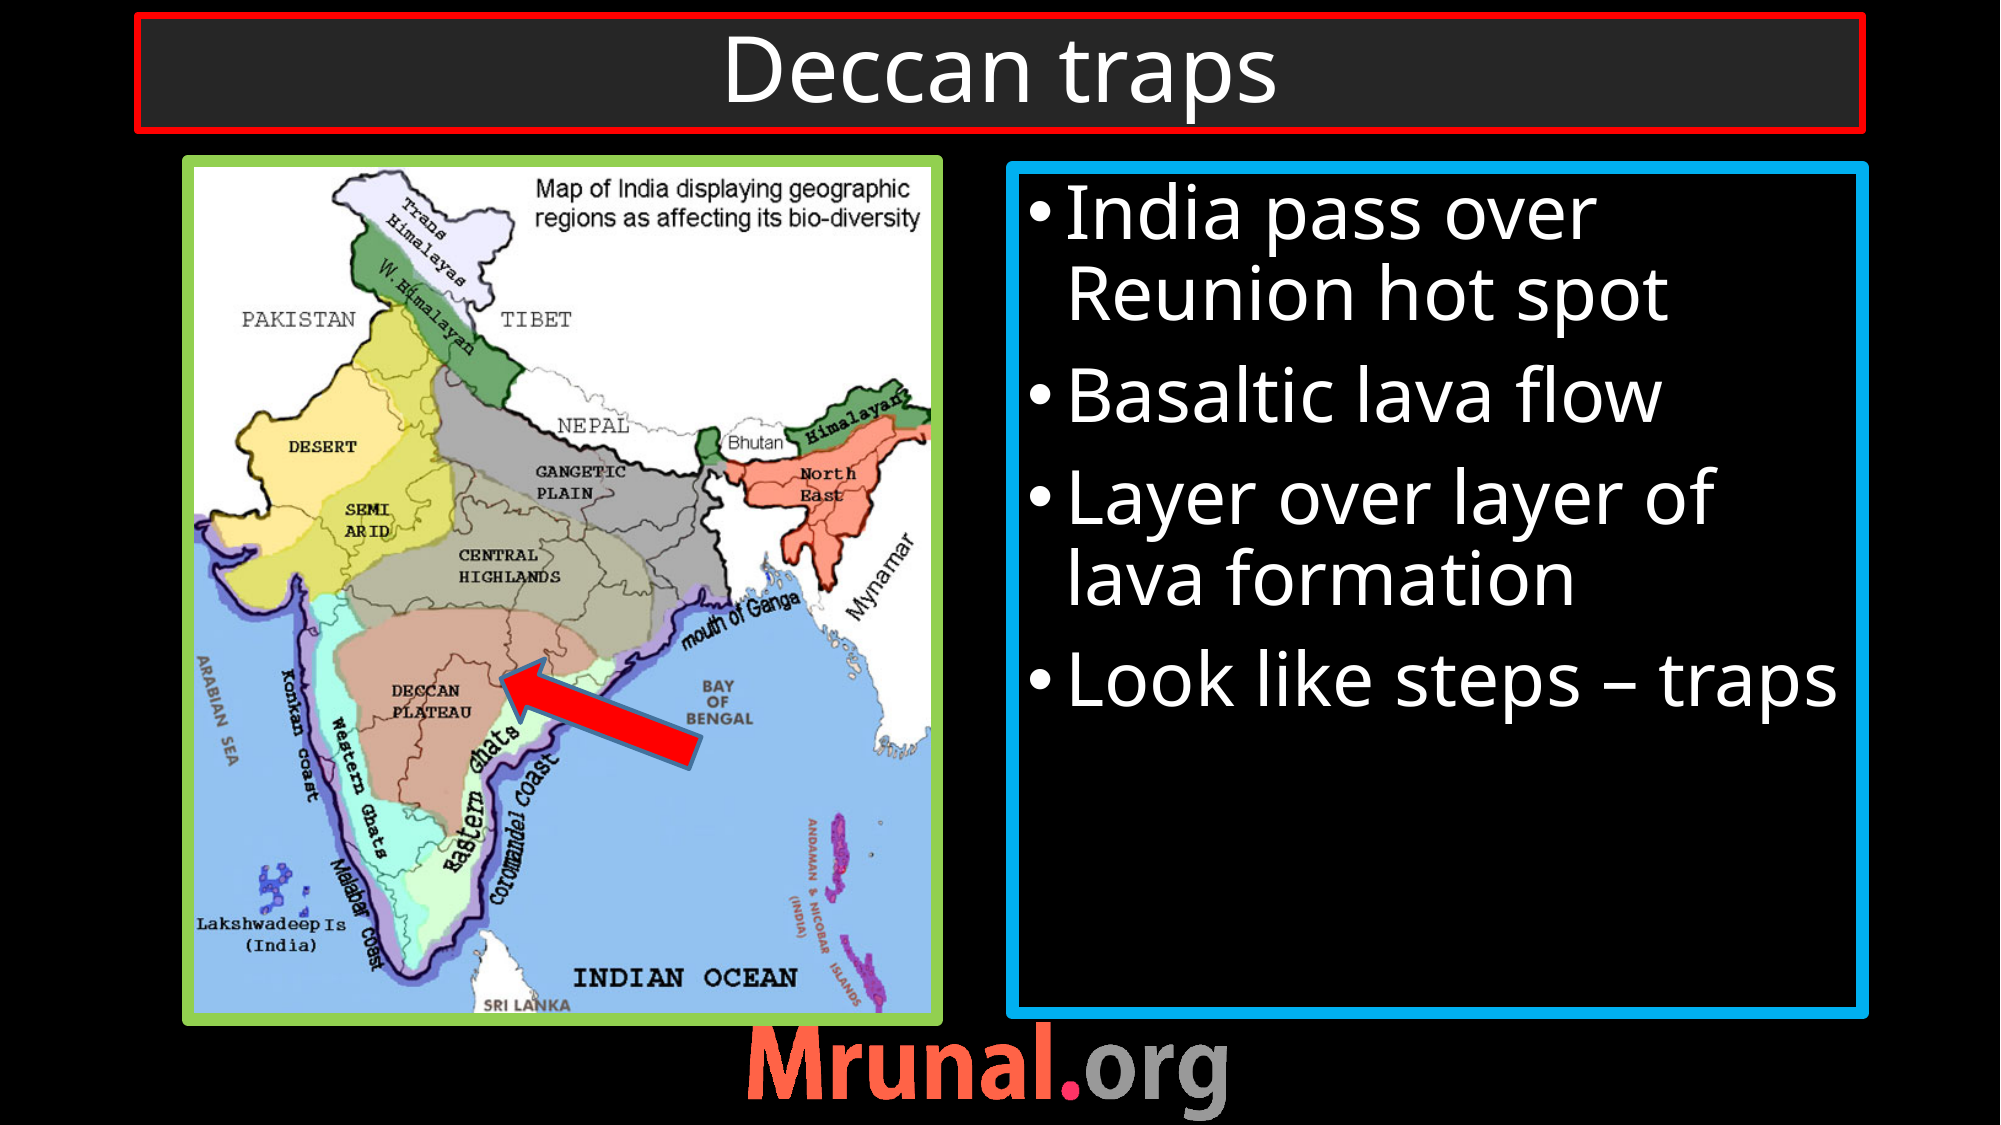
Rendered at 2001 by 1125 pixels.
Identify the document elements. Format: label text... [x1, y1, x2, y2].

list India pass over Reunion hot spot Basaltic lava flow Layer over layer of lava formation Look like steps – traps [1012, 167, 1863, 1014]
title Deccan traps [137, 15, 1863, 131]
picture [194, 167, 931, 1014]
text_box [500, 658, 702, 769]
picture [741, 1005, 1230, 1125]
